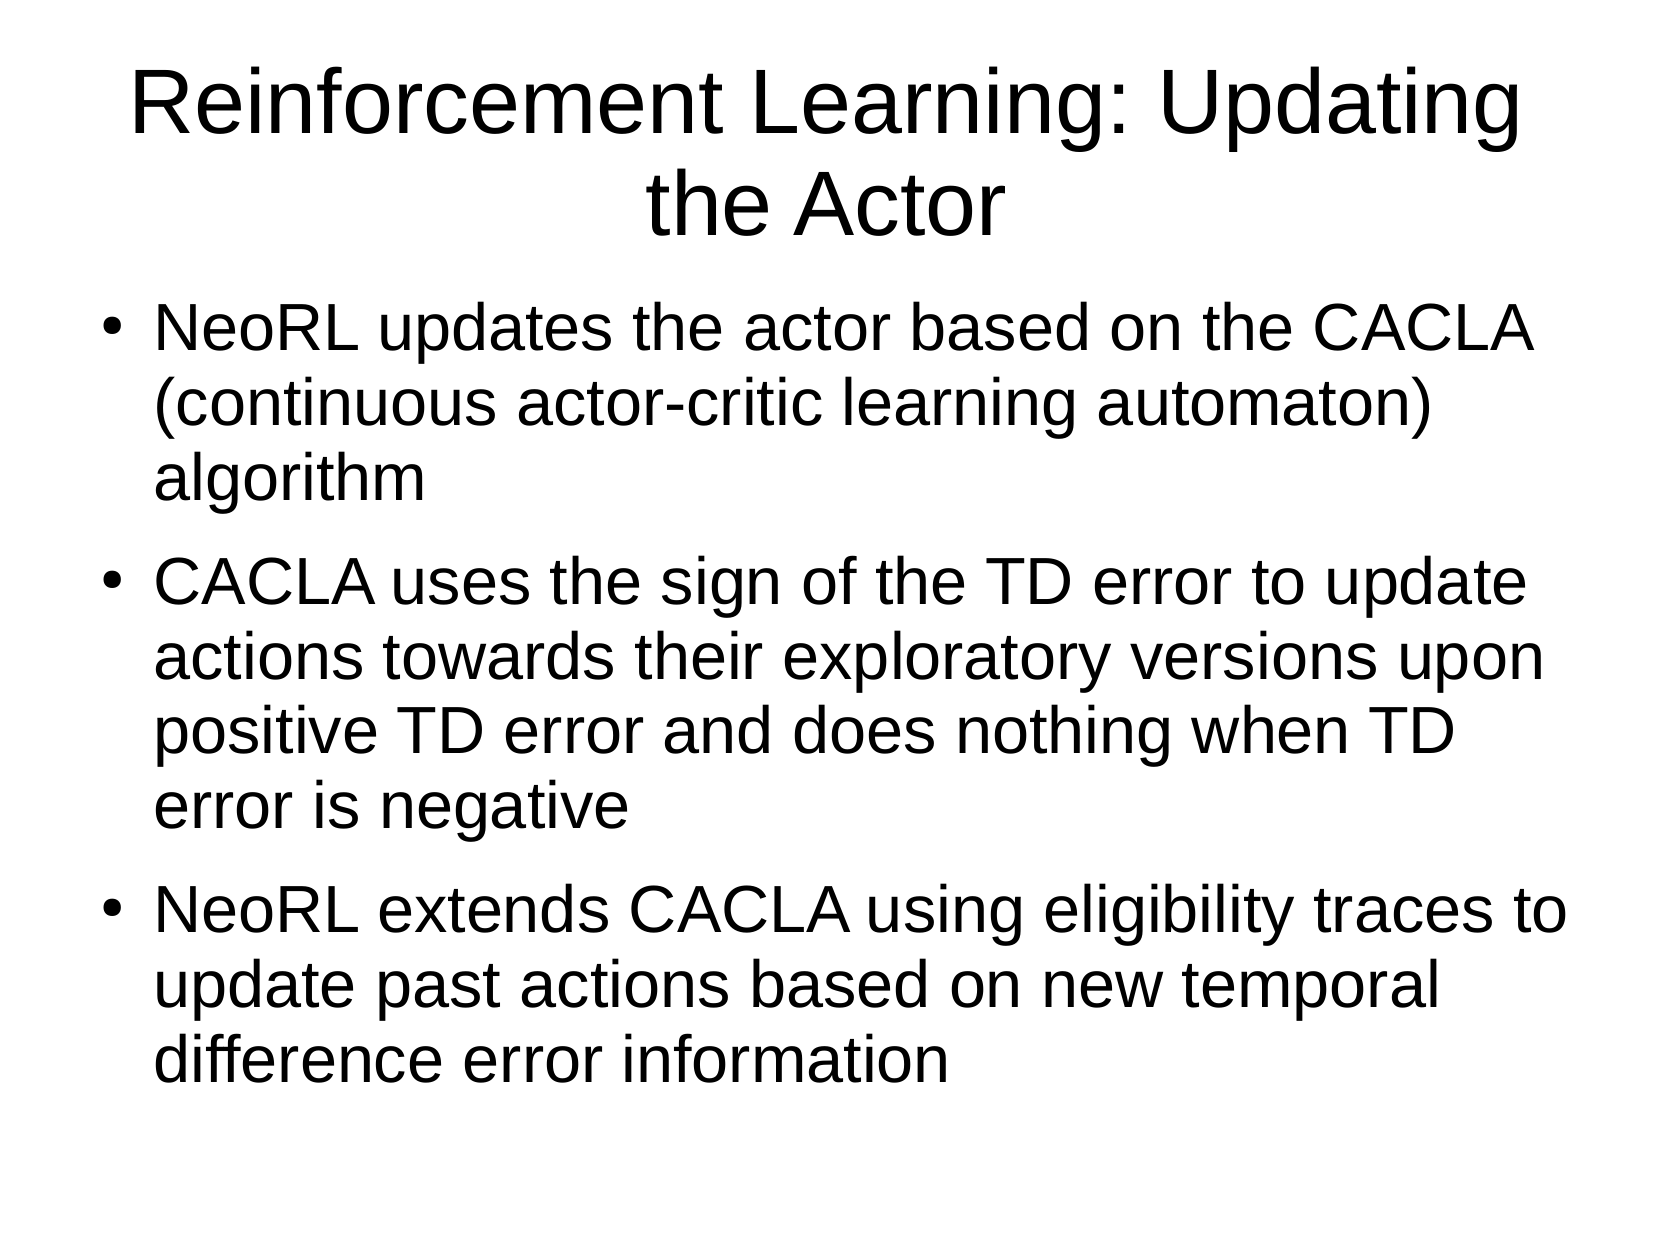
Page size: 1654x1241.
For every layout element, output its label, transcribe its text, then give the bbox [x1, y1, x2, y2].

title Reinforcement Learning: Updating the Actor [82, 49, 1571, 257]
list NeoRL updates the actor based on the CACLA (continuous actor-critic learning automaton) algorithm CACLA uses the sign of the TD error to update actions towards their exploratory versions upon positive TD error and does nothing when TD error is negative NeoRL extends CACLA using eligibility traces to update past actions based on new temporal difference error information [82, 290, 1571, 1109]
